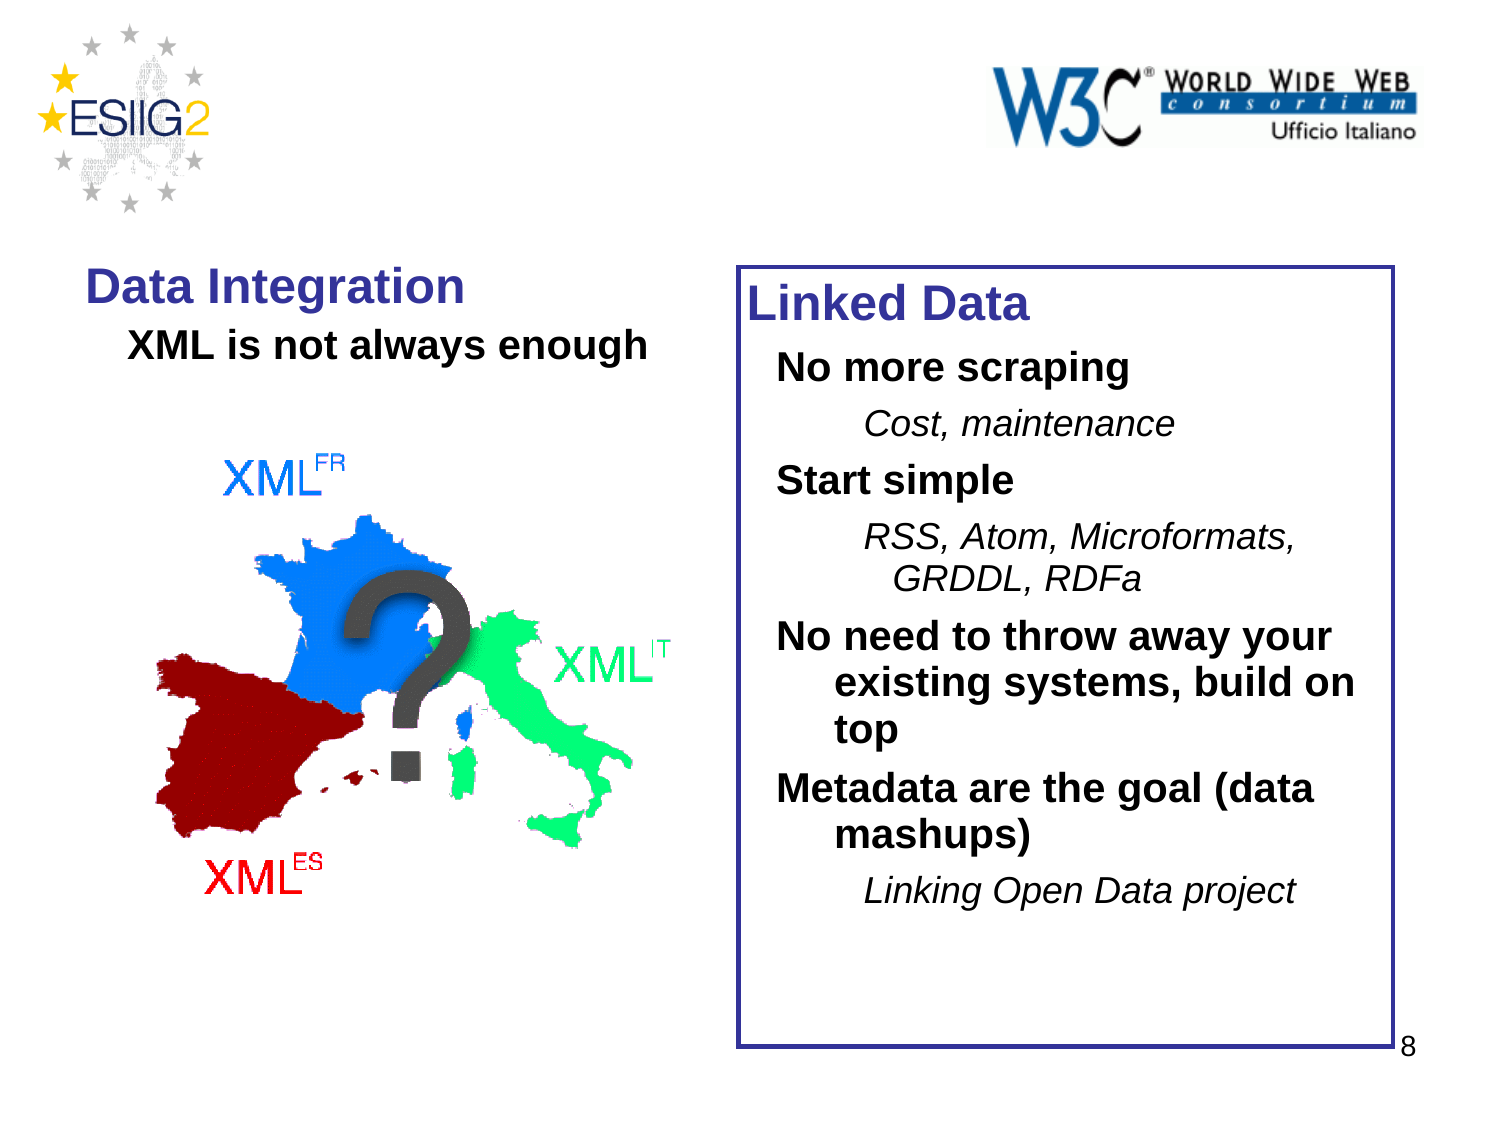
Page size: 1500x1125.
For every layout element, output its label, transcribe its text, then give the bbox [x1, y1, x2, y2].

text_box <numero> [1382, 1019, 1435, 1070]
picture [986, 66, 1424, 148]
picture [100, 420, 827, 920]
list Linked Data No more scraping Cost, maintenance Start simple RSS, Atom, Microformats, GRDDL, RDFa No need to throw away your existing systems, build on top Metadata are the goal (data mashups) Linking Open Data project [738, 267, 1393, 1047]
picture [35, 23, 211, 214]
list Data Integration XML is not always enough [76, 255, 732, 1035]
